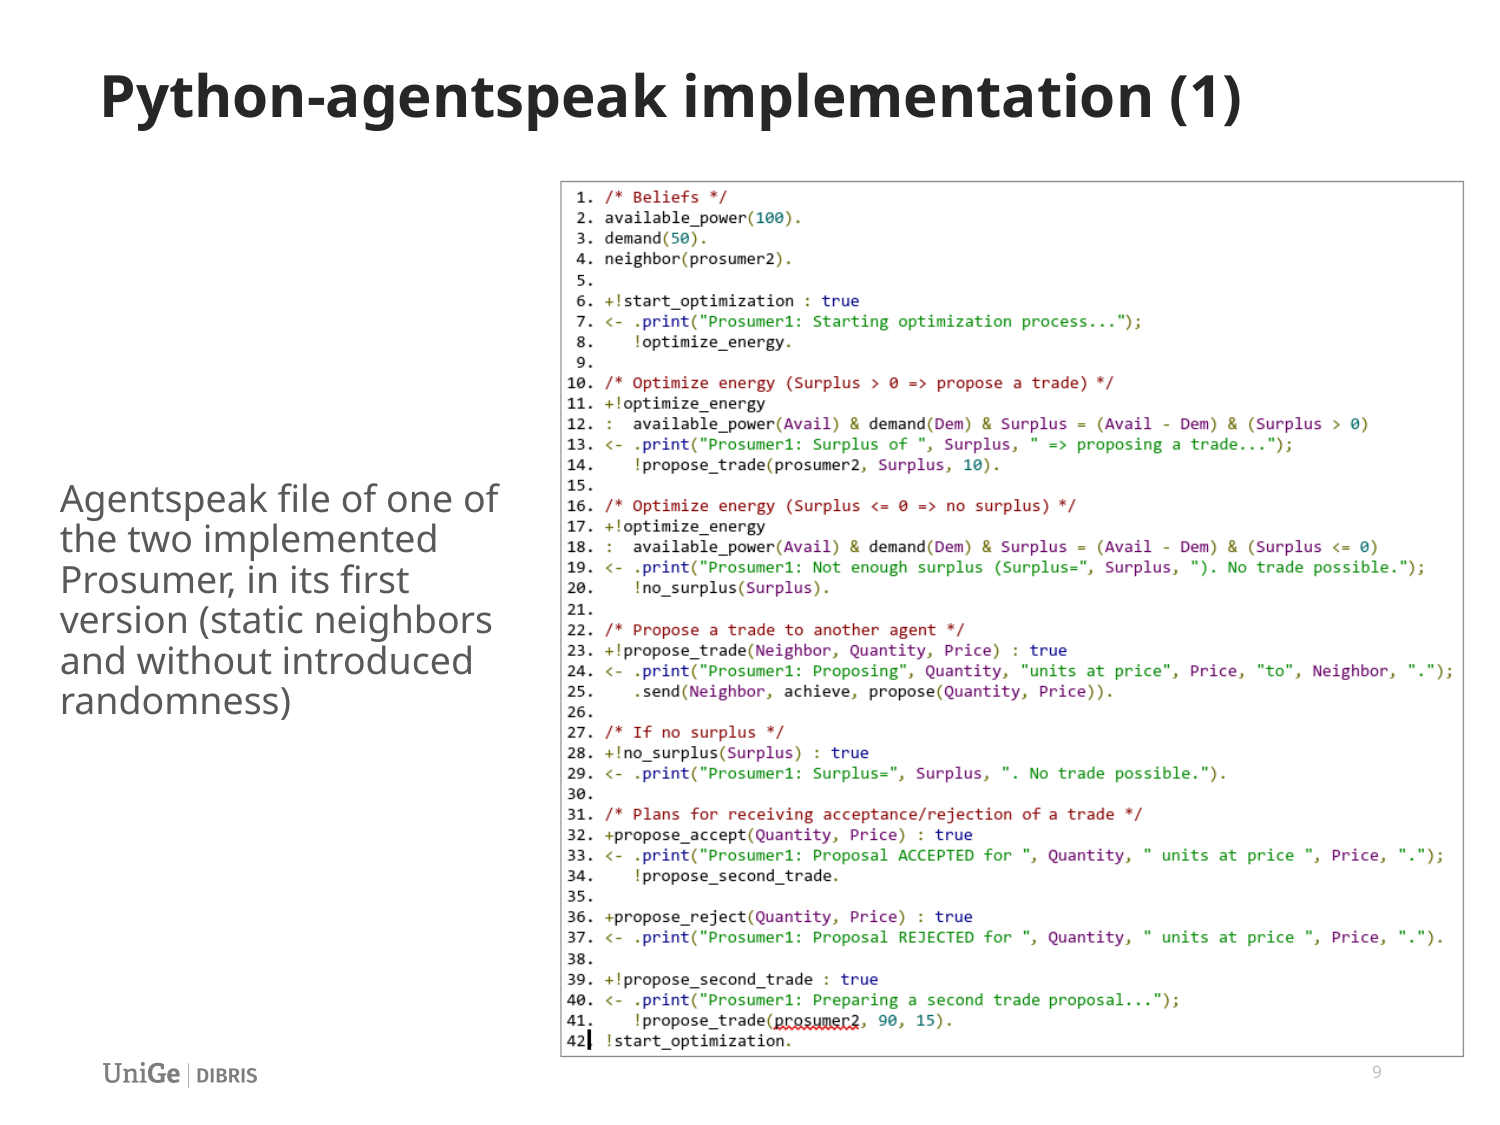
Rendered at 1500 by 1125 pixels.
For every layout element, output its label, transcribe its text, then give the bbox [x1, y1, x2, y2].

picture [551, 175, 1470, 1062]
list Agentspeak file of one of the two implemented Prosumer, in its first version (static neighbors and without introduced randomness) [44, 393, 551, 809]
title Python-agentspeak implementation (1) [84, 59, 1437, 222]
